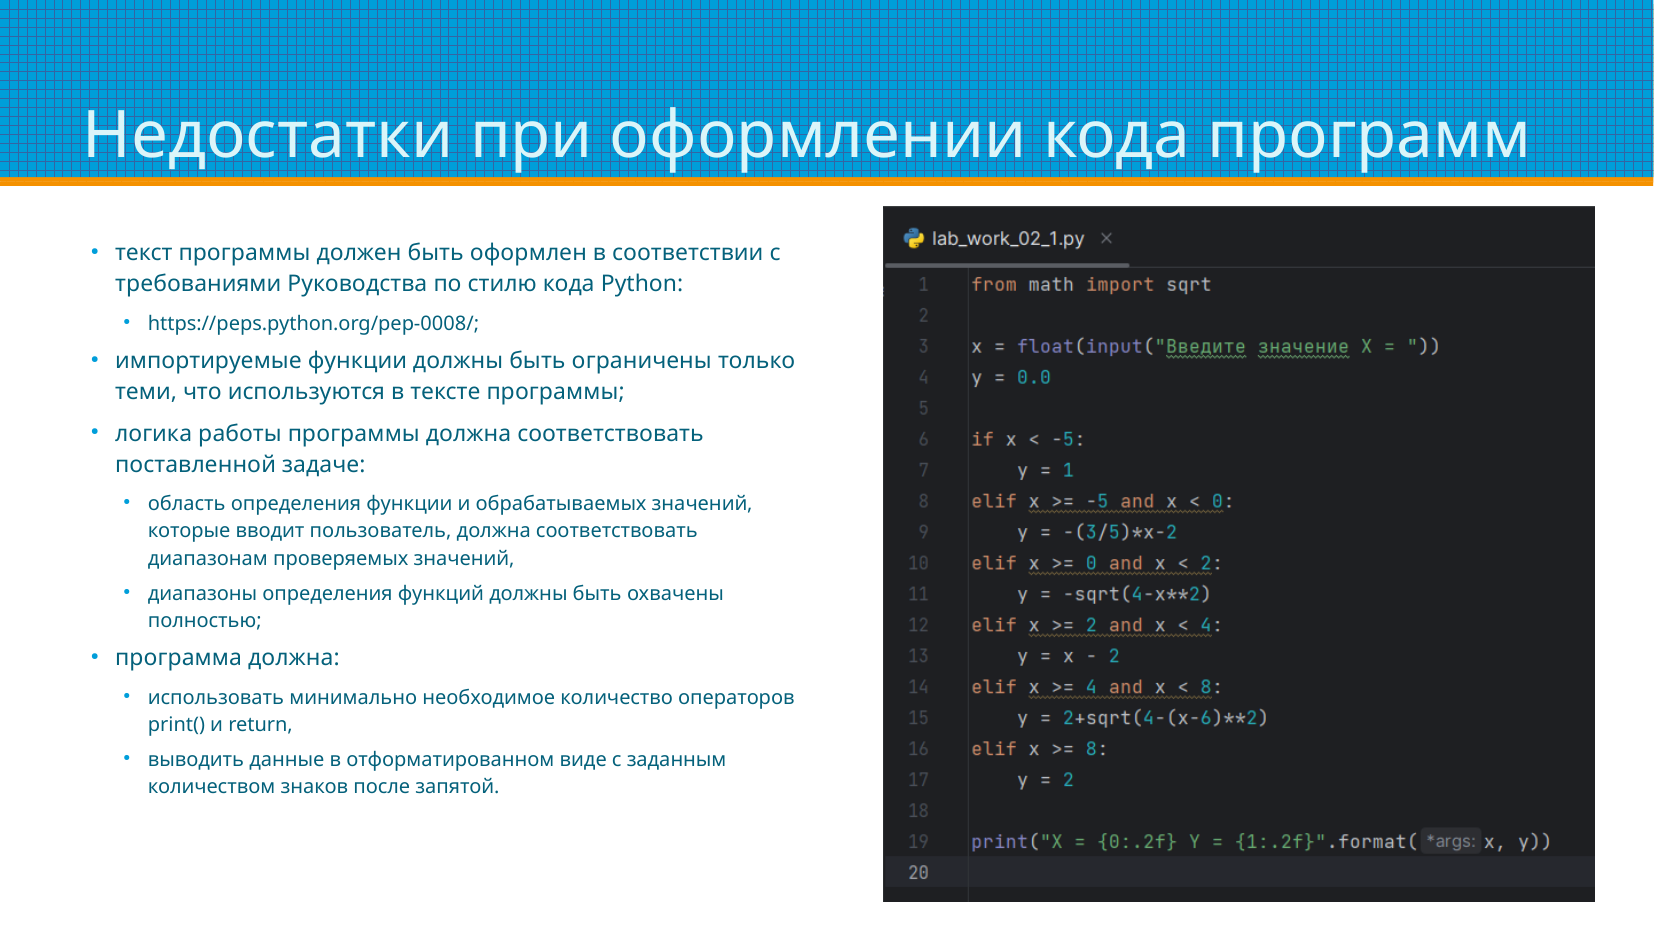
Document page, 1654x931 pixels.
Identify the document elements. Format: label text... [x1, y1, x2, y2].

picture [883, 206, 1595, 902]
title Недостатки при оформлении кода программ [82, 14, 1571, 178]
list текст программы должен быть оформлен в соответствии с требованиями Руководства по стилю кода Python: https://peps.python.org/pep-0008/; импортируемые функции должны быть ограничены только теми, что используются в тексте программы; логика работы программы должна соответствовать поставленной задаче: область определения функции и обрабатываемых значений, которые вводит пользователь, должна соответствовать диапазонам проверяемых значений, диапазоны определения функций должны быть охвачены полностью; программа должна: использовать минимально необходимое количество операторов print() и return, выводить данные в отформатированном виде с заданным количеством знаков после запятой. [82, 236, 809, 813]
